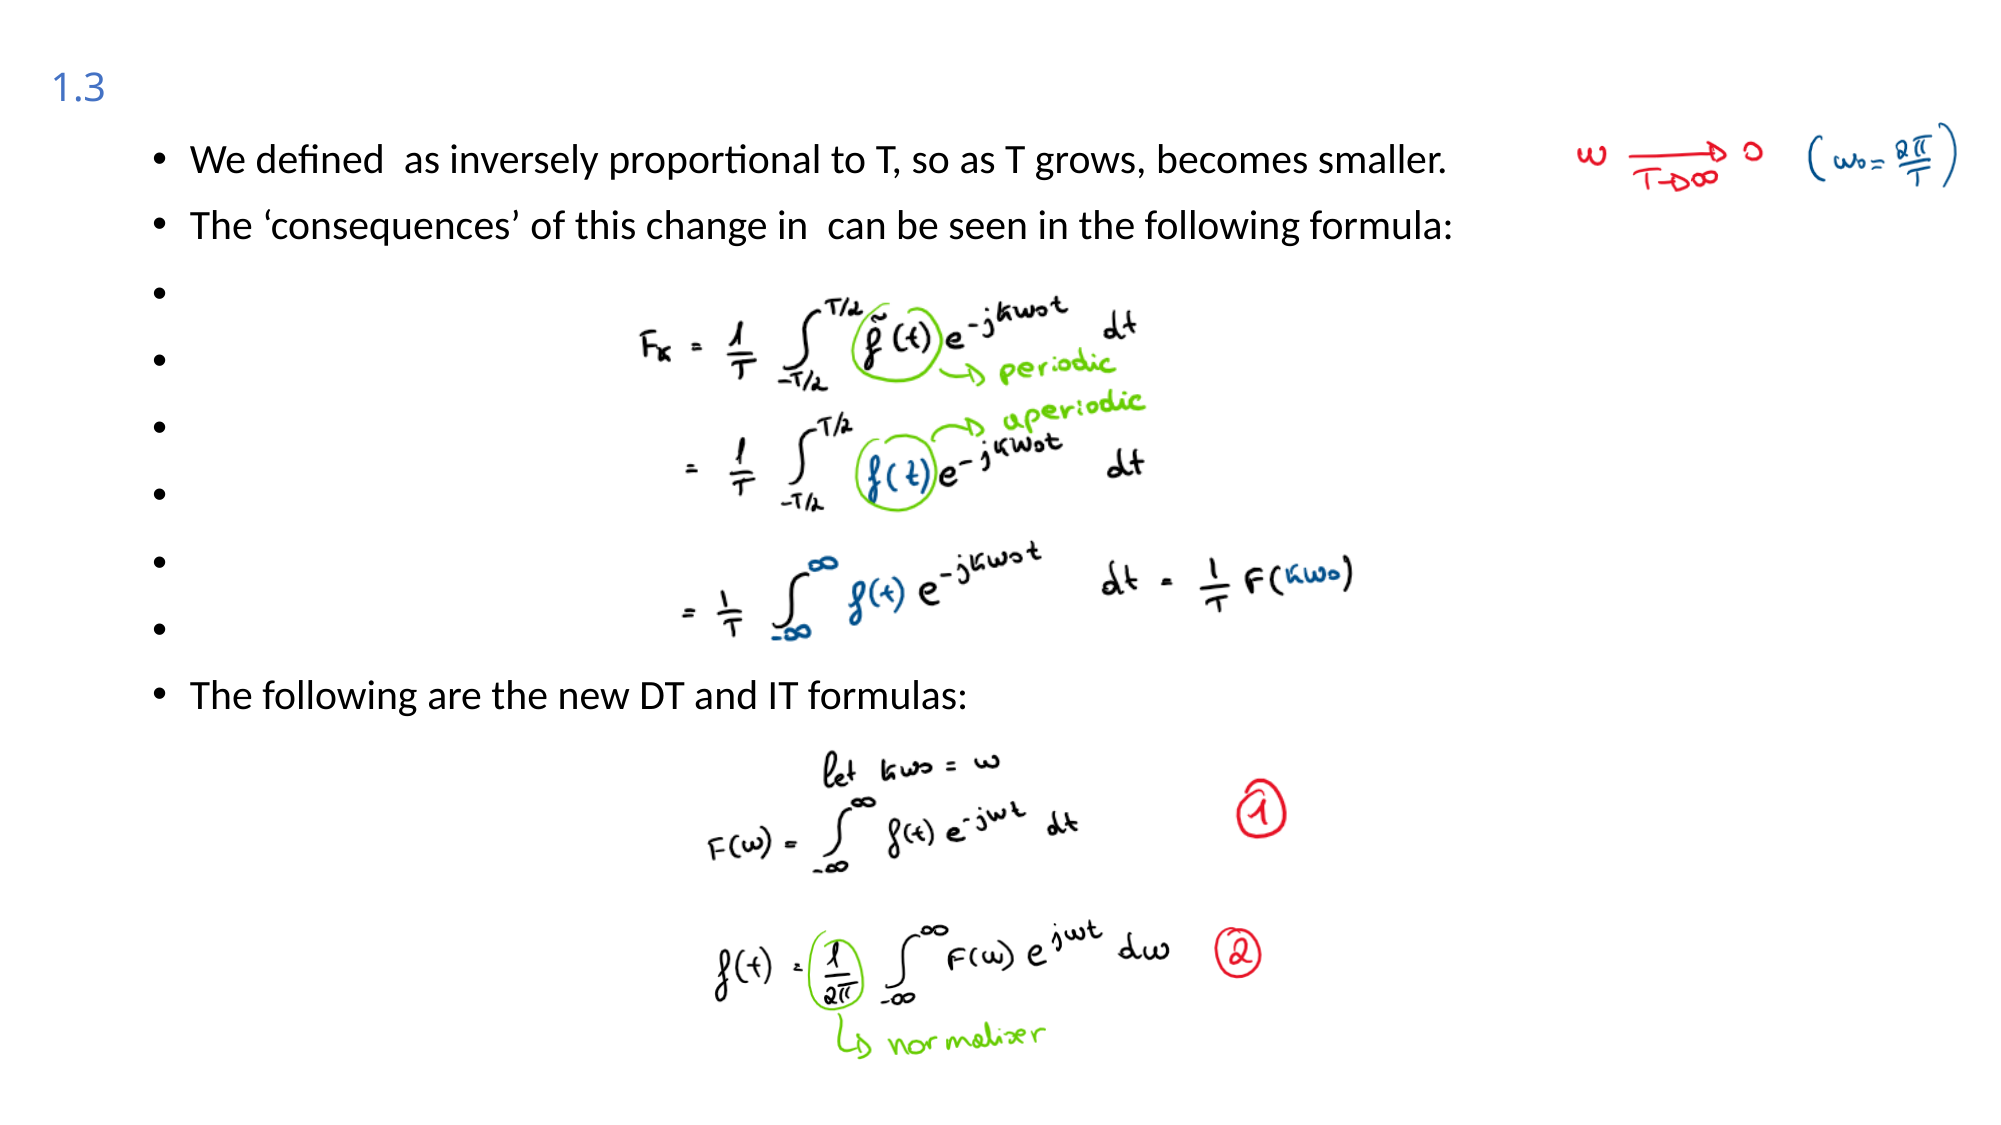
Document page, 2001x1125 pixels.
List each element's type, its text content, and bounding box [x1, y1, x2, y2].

list We defined as inversely proportional to T, so as T grows, becomes smaller. The ‘consequences’ of this change in can be seen in the following formula: The following are the new DT and IT formulas: [137, 130, 1863, 1019]
text_box 1.3 [35, 46, 129, 131]
picture [1567, 118, 1965, 202]
picture [624, 268, 1376, 658]
picture [695, 907, 1305, 1065]
picture [691, 734, 1309, 892]
